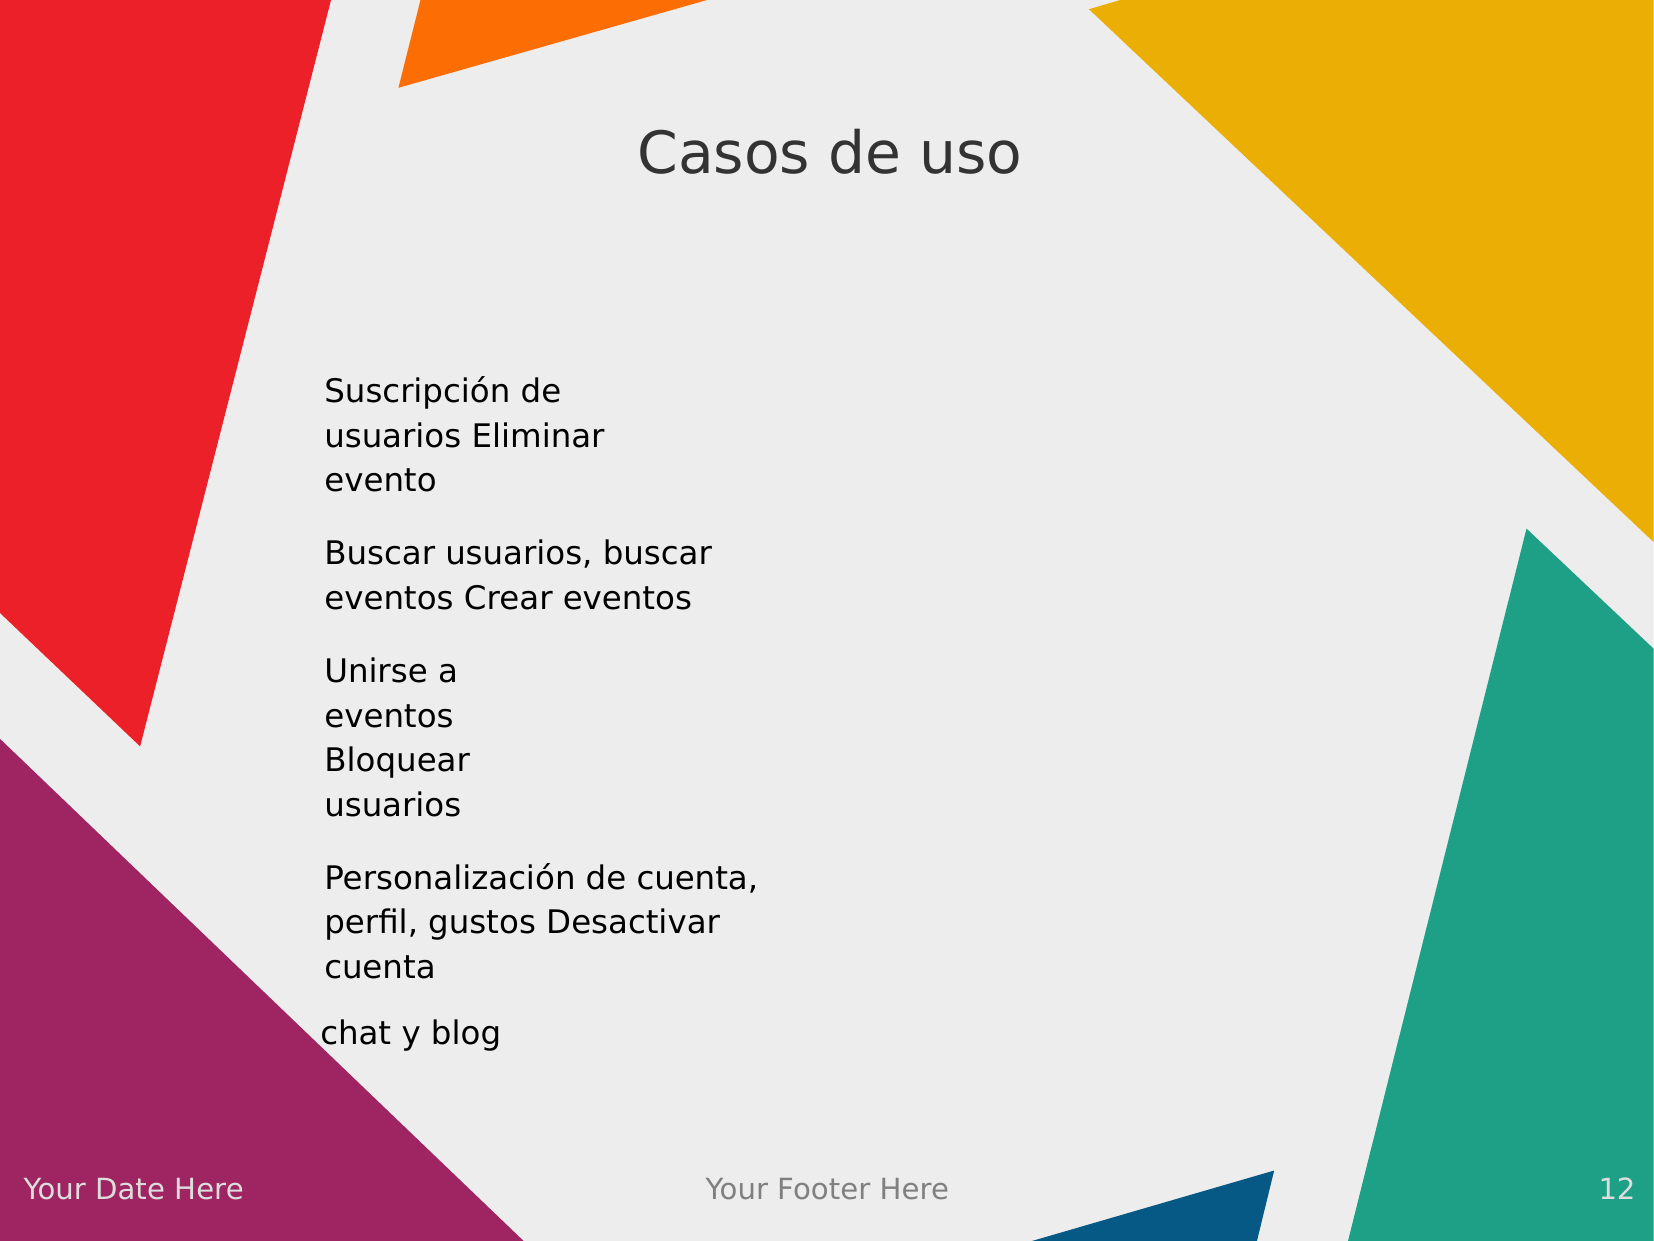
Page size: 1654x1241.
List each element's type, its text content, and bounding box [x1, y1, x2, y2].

list Suscripción de usuarios Eliminar evento Buscar usuarios, buscar eventos Crear eventos Unirse a eventos Bloquear usuarios Personalización de cuenta, perfil, gustos Desactivar cuenta chat y blog [289, 290, 1372, 1090]
title Casos de uso [289, 49, 1372, 257]
